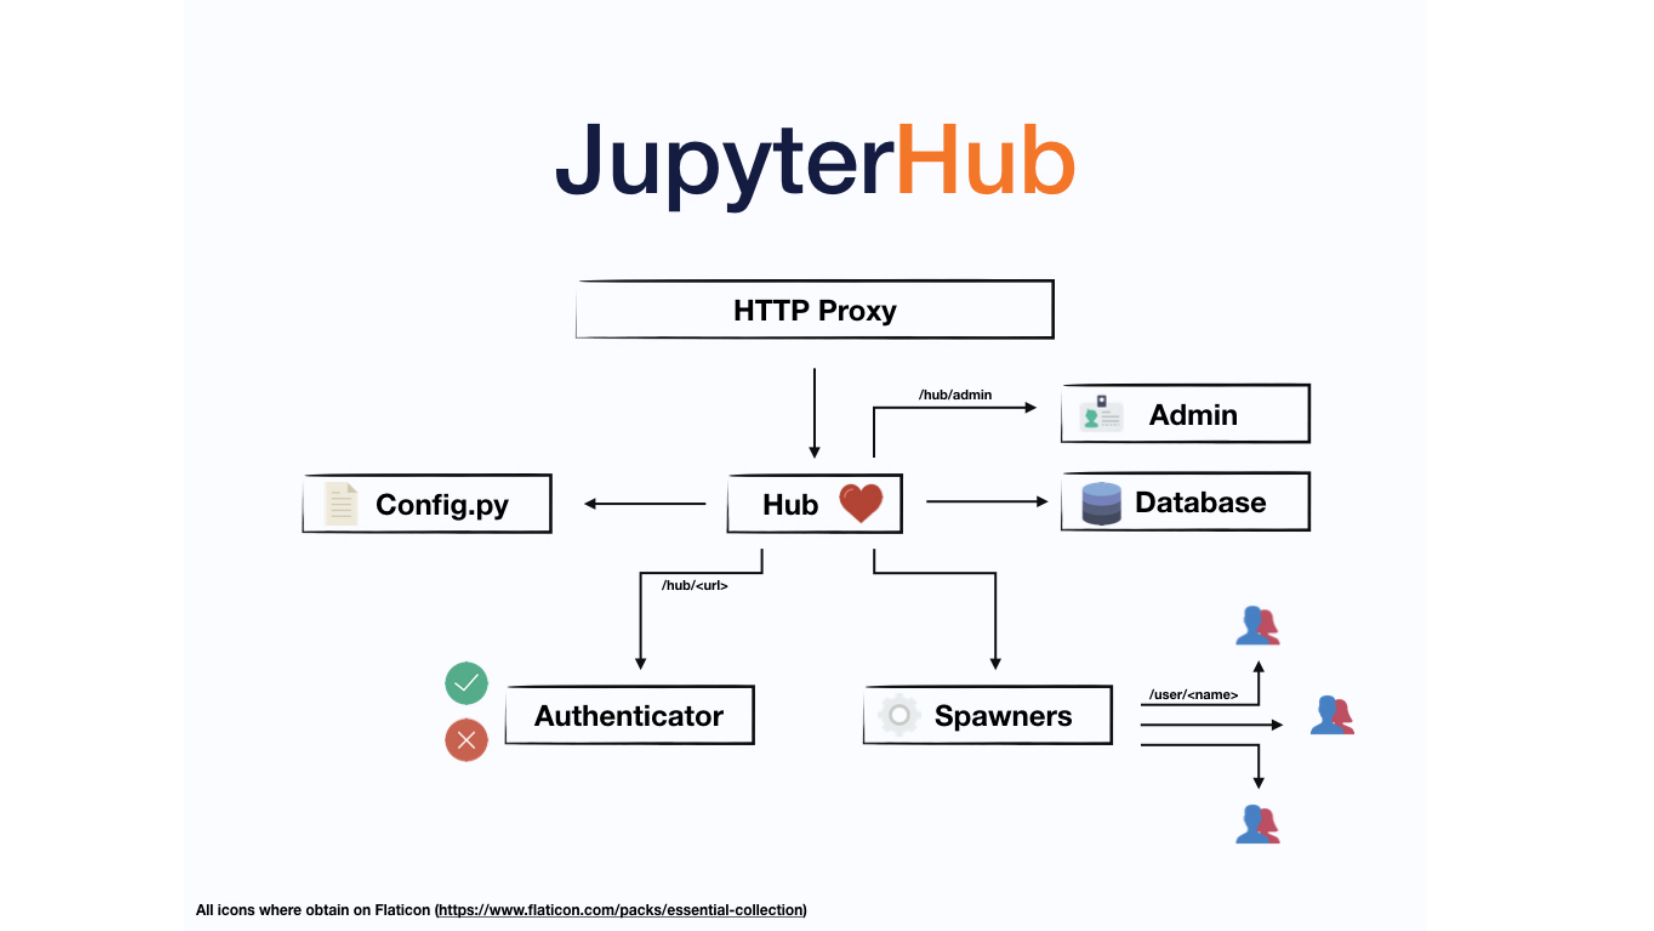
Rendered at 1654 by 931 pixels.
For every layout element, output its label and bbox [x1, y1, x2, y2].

picture [184, 0, 1426, 931]
